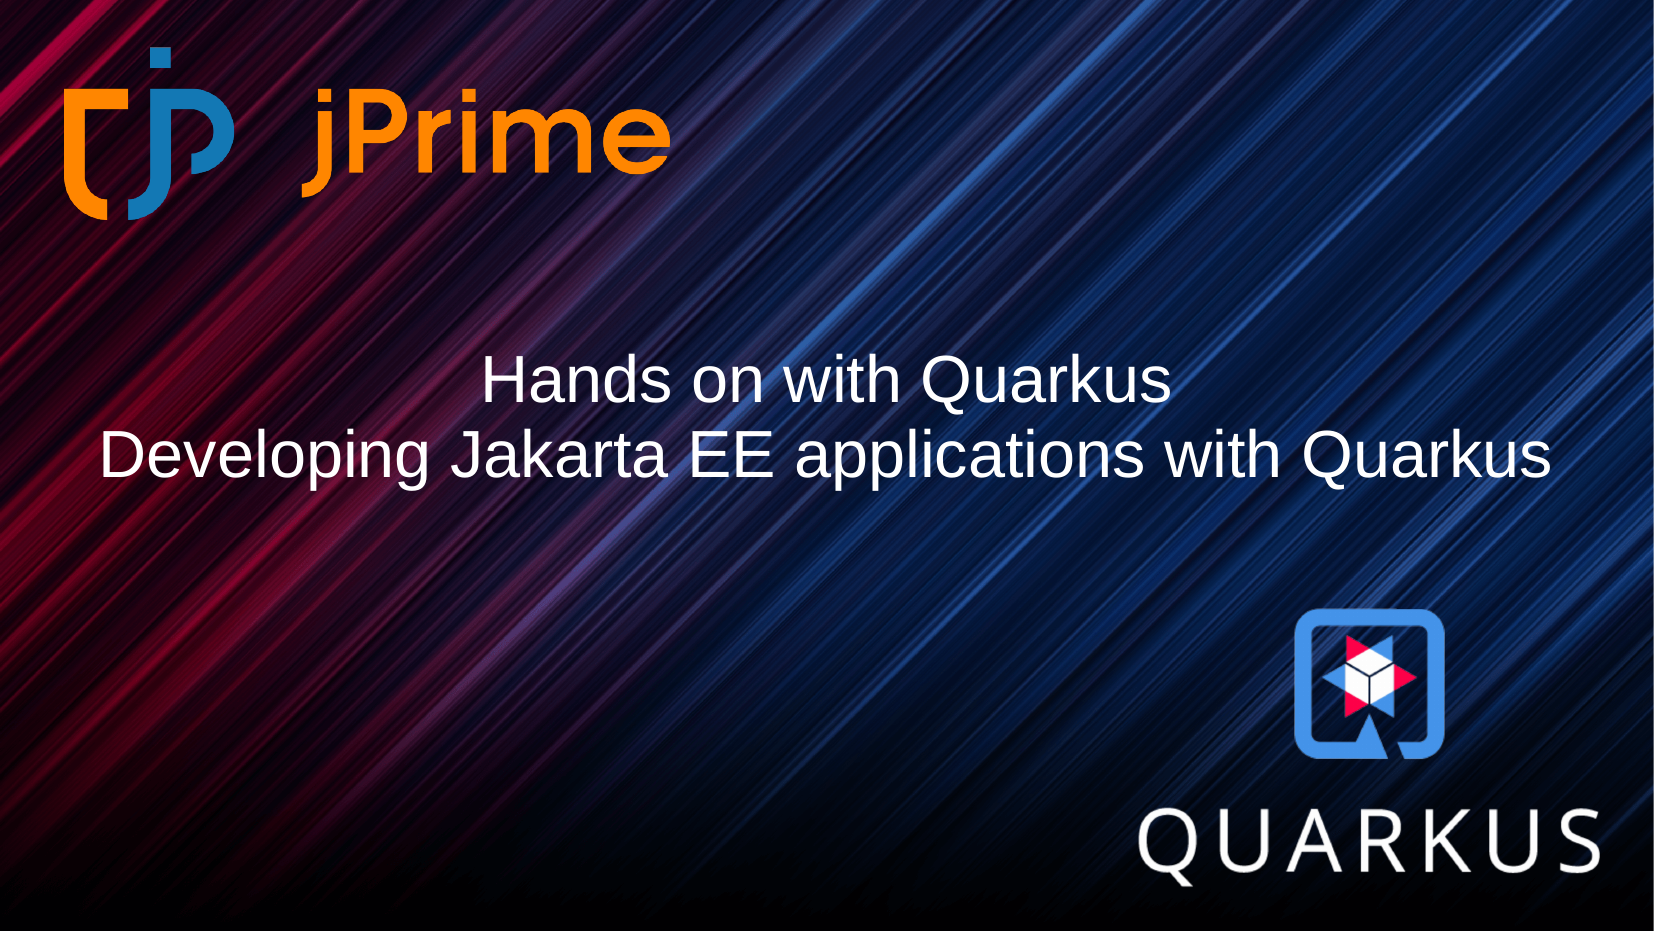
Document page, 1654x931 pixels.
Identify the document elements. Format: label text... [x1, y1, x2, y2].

picture [0, 0, 1654, 931]
subtitle Hands on with Quarkus Developing Jakarta EE applications with Quarkus [82, 300, 1571, 533]
